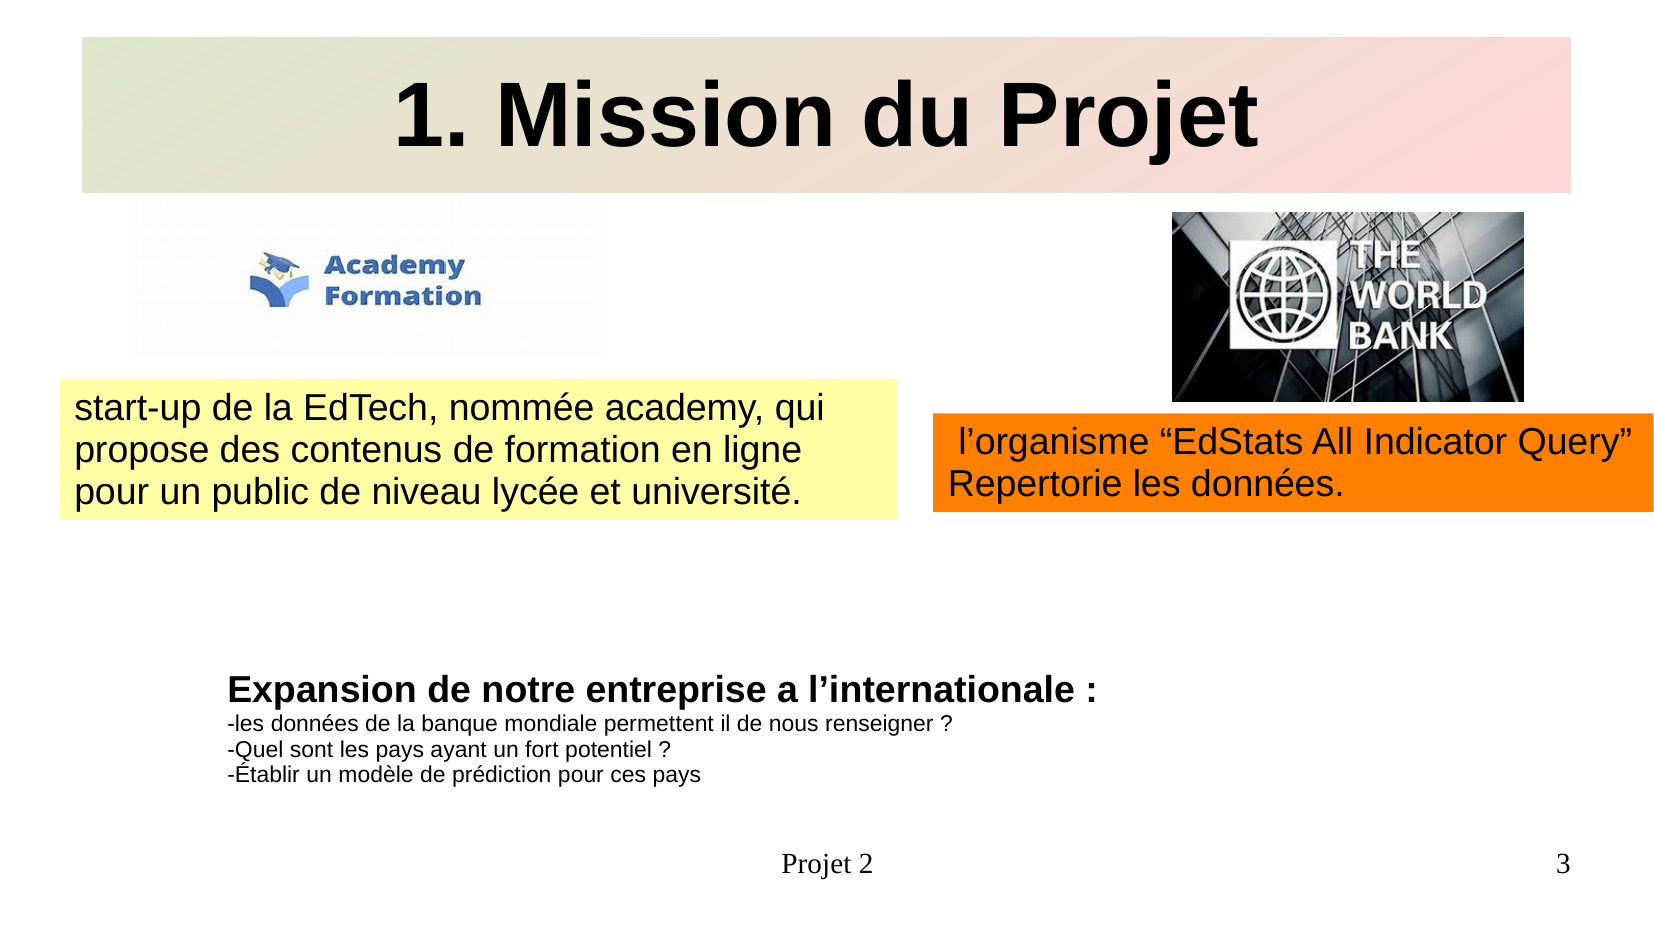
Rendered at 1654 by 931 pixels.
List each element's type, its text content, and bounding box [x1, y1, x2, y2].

picture [130, 200, 603, 358]
text_box l’organisme “EdStats All Indicator Query” Repertorie les données. [933, 413, 1654, 513]
title 1. Mission du Projet [82, 37, 1571, 193]
picture [1172, 212, 1524, 402]
text_box Expansion de notre entreprise a l’internationale : -les données de la banque mondiale permettent il de nous renseigner ? -Quel sont les pays ayant un fort potentiel ? -Établir un modèle de prédiction pour ces pays [212, 661, 1114, 795]
text_box start-up de la EdTech, nommée academy, qui propose des contenus de formation en ligne pour un public de niveau lycée et université. [59, 378, 898, 520]
